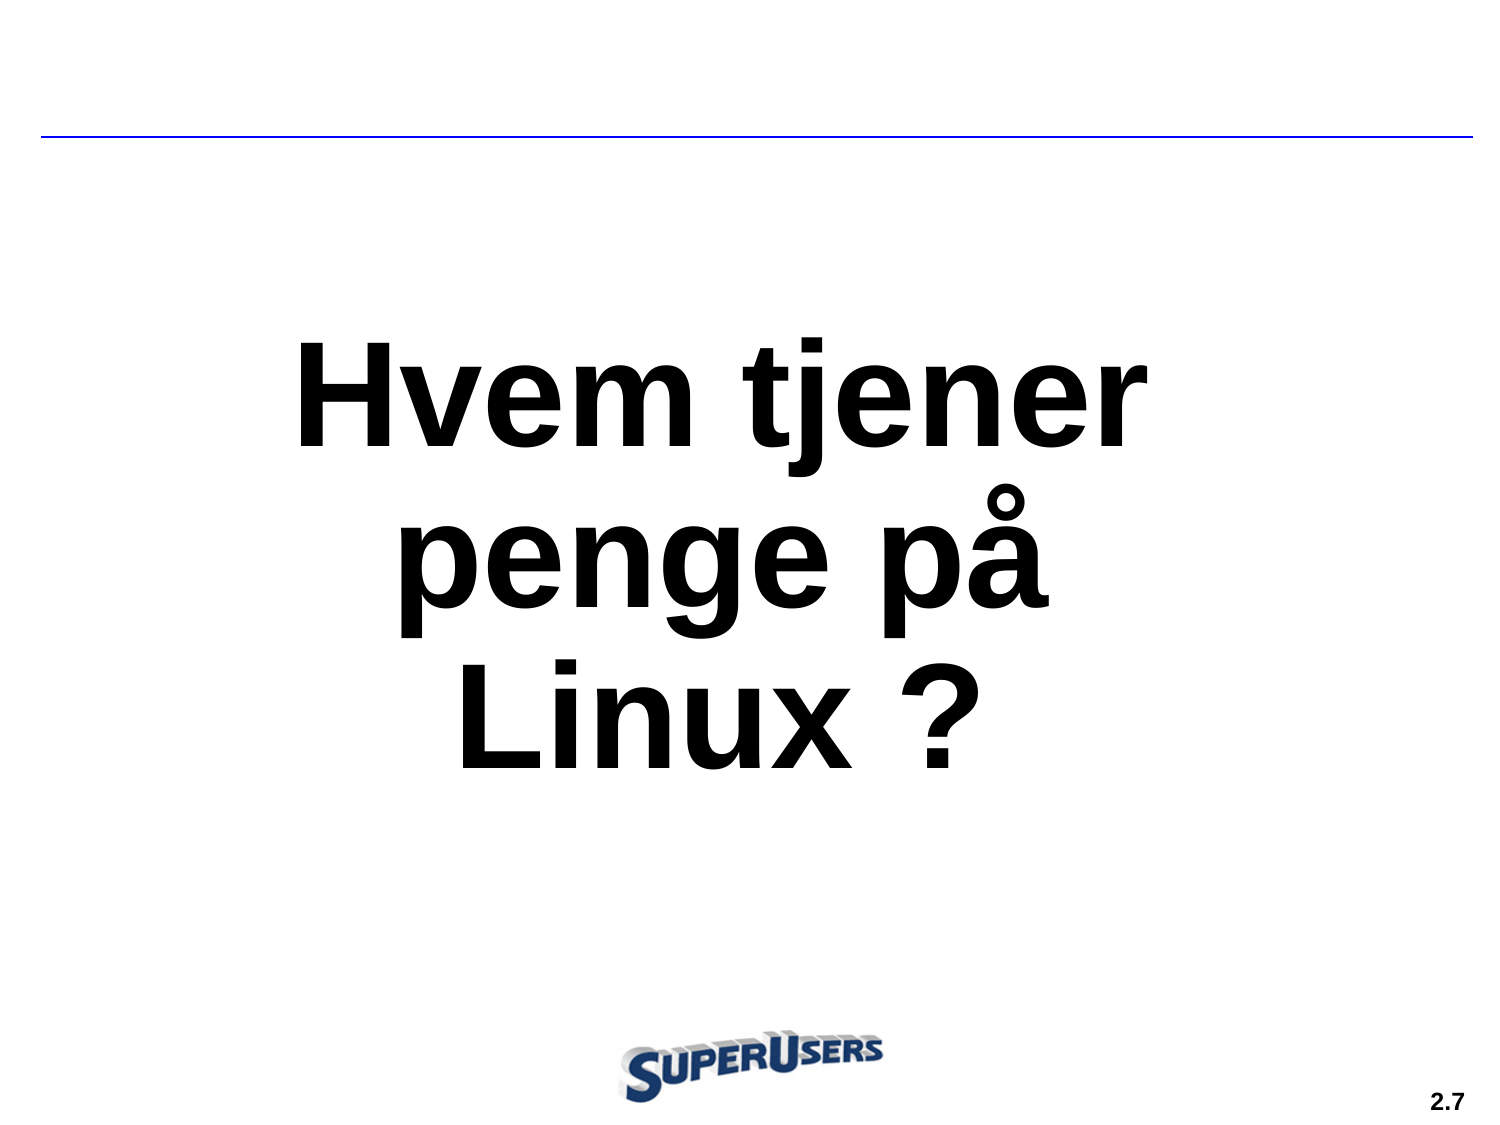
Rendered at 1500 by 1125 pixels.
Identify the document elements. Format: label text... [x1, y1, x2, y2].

list Hvem tjener penge på Linux ? [277, 310, 1223, 815]
picture [592, 1015, 908, 1123]
